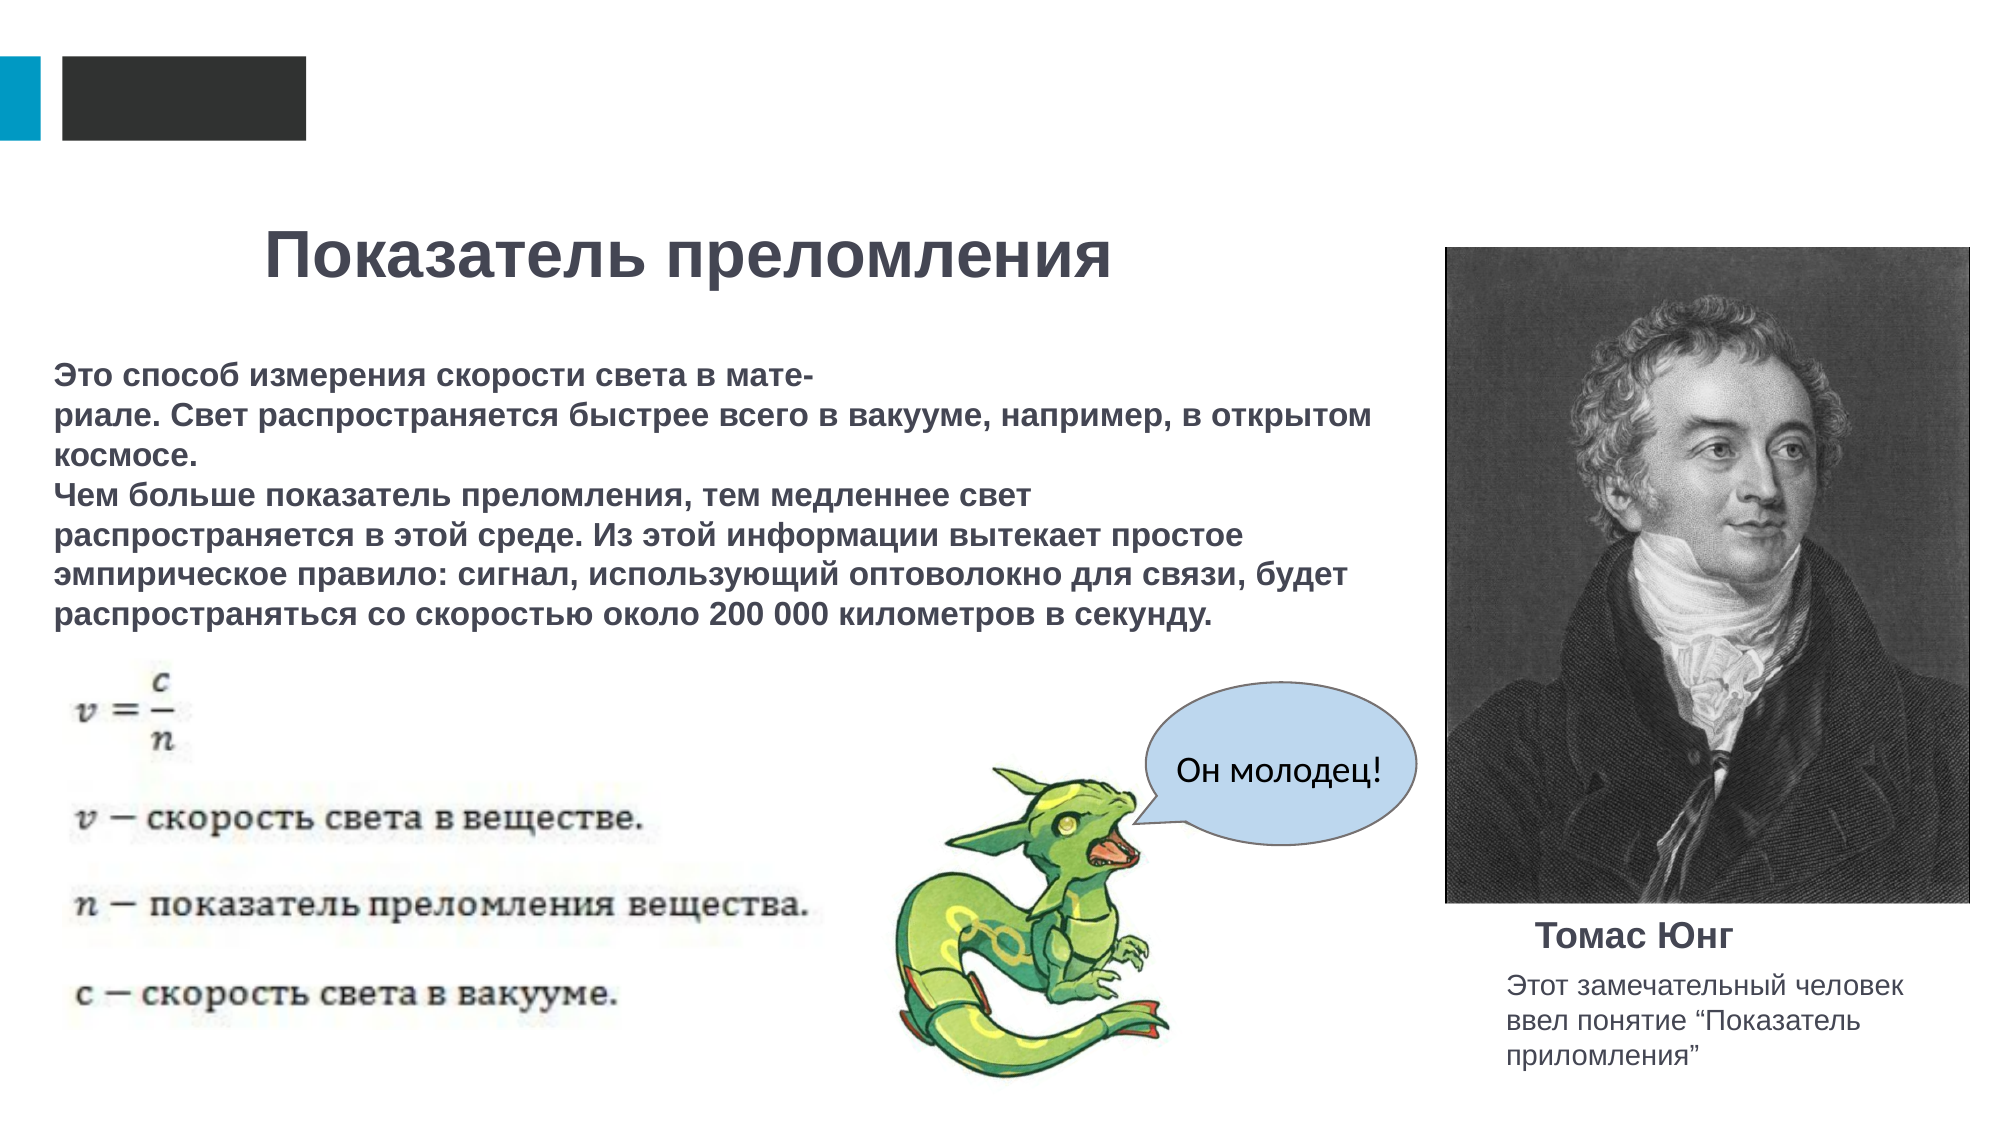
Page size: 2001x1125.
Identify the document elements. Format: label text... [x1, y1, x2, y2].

text_box Этот замечательный человек ввел понятие “Показатель приломления” [1491, 958, 1970, 1079]
text_box [1133, 682, 1417, 846]
text_box [0, 56, 41, 141]
text_box Это способ измерения скорости света в мате- риале. Свет распространяется быстрее всего в вакууме, например, в открытом космосе. Чем больше показатель преломления, тем медленнее свет распространяется в этой среде. Из этой информации вытекает простое эмпирическое правило: сигнал, использующий оптоволокно для связи, будет распространяться со скоростью около 200 000 километров в секунду. [38, 345, 1417, 640]
text_box Показатель преломления [249, 203, 1129, 299]
picture [62, 632, 1371, 1125]
picture [1445, 247, 1970, 904]
text_box [62, 56, 307, 141]
text_box Томас Юнг [1519, 904, 1749, 958]
text_box Он молодец! [1161, 737, 1402, 798]
